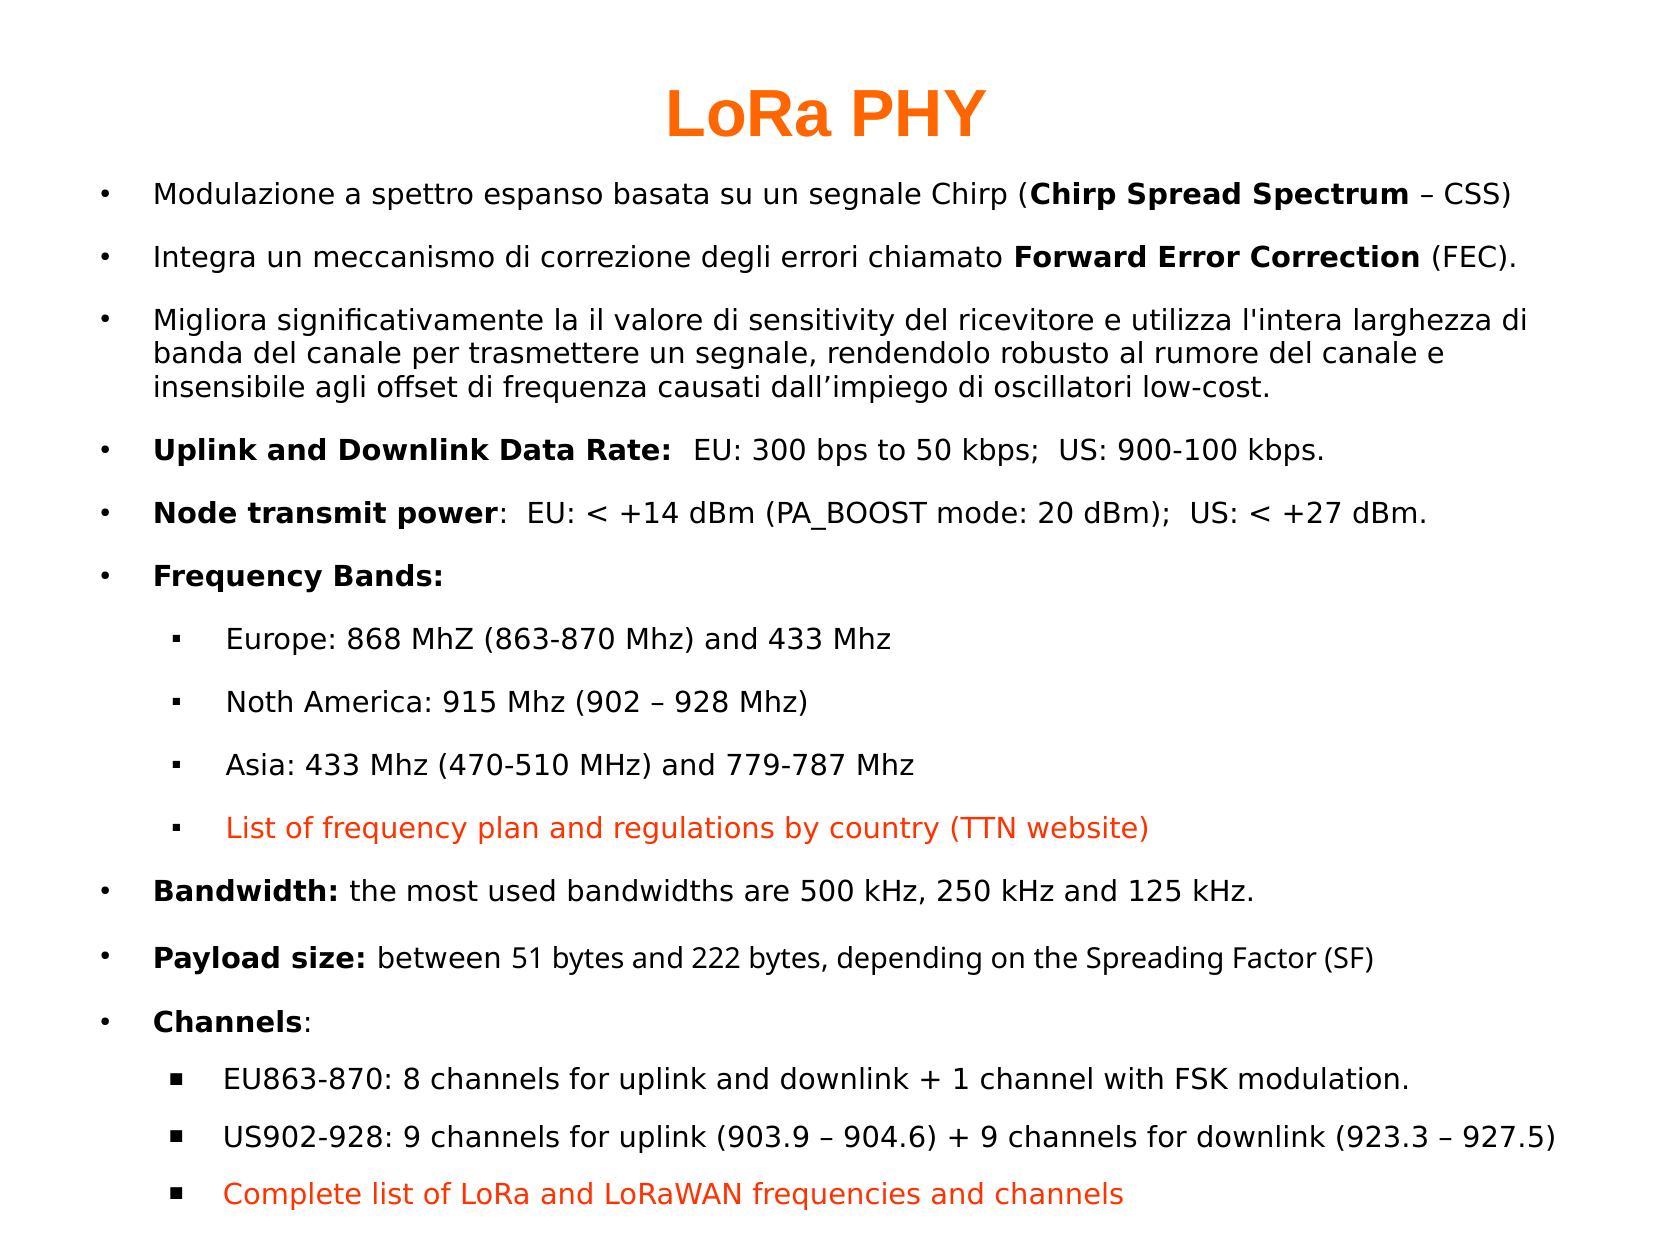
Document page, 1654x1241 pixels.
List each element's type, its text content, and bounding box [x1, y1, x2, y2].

title LoRa PHY [82, 49, 1571, 177]
list Modulazione a spettro espanso basata su un segnale Chirp (Chirp Spread Spectrum – CSS) Integra un meccanismo di correzione degli errori chiamato Forward Error Correction (FEC). Migliora significativamente la il valore di sensitivity del ricevitore e utilizza l'intera larghezza di banda del canale per trasmettere un segnale, rendendolo robusto al rumore del canale e insensibile agli offset di frequenza causati dall’impiego di oscillatori low-cost. Uplink and Downlink Data Rate: EU: 300 bps to 50 kbps; US: 900-100 kbps. Node transmit power: EU: < +14 dBm (PA_BOOST mode: 20 dBm); US: < +27 dBm. Frequency Bands: Europe: 868 MhZ (863-870 Mhz) and 433 Mhz Noth America: 915 Mhz (902 – 928 Mhz) Asia: 433 Mhz (470-510 MHz) and 779-787 Mhz List of frequency plan and regulations by country (TTN website) Bandwidth: the most used bandwidths are 500 kHz, 250 kHz and 125 kHz. Payload size: between 51 bytes and 222 bytes, depending on the Spreading Factor (SF) Channels: EU863-870: 8 channels for uplink and downlink + 1 channel with FSK modulation. US902-928: 9 channels for uplink (903.9 – 904.6) + 9 channels for downlink (923.3 – 927.5) Complete list of LoRa and LoRaWAN frequencies and channels [82, 177, 1571, 1217]
